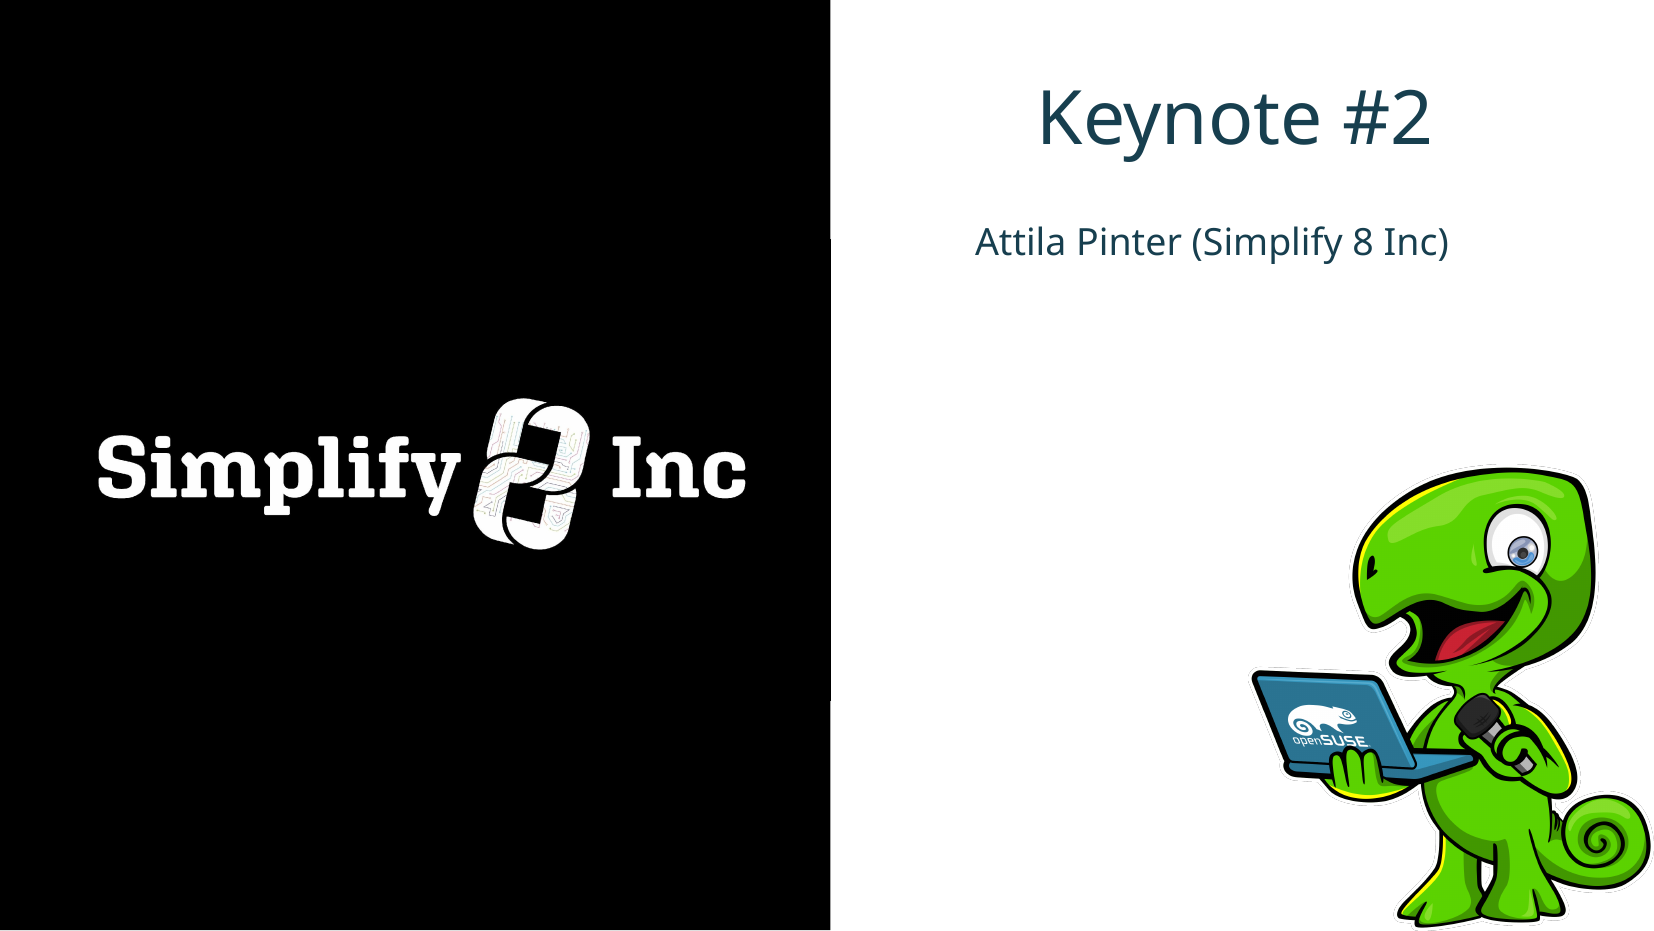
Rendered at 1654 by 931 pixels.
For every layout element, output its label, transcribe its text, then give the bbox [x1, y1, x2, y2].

text_box Keynote #2 [900, 37, 1571, 193]
text_box [0, 0, 831, 931]
text_box Attila Pinter (Simplify 8 Inc) [900, 217, 1571, 757]
picture [11, 239, 831, 701]
picture [1248, 464, 1654, 931]
